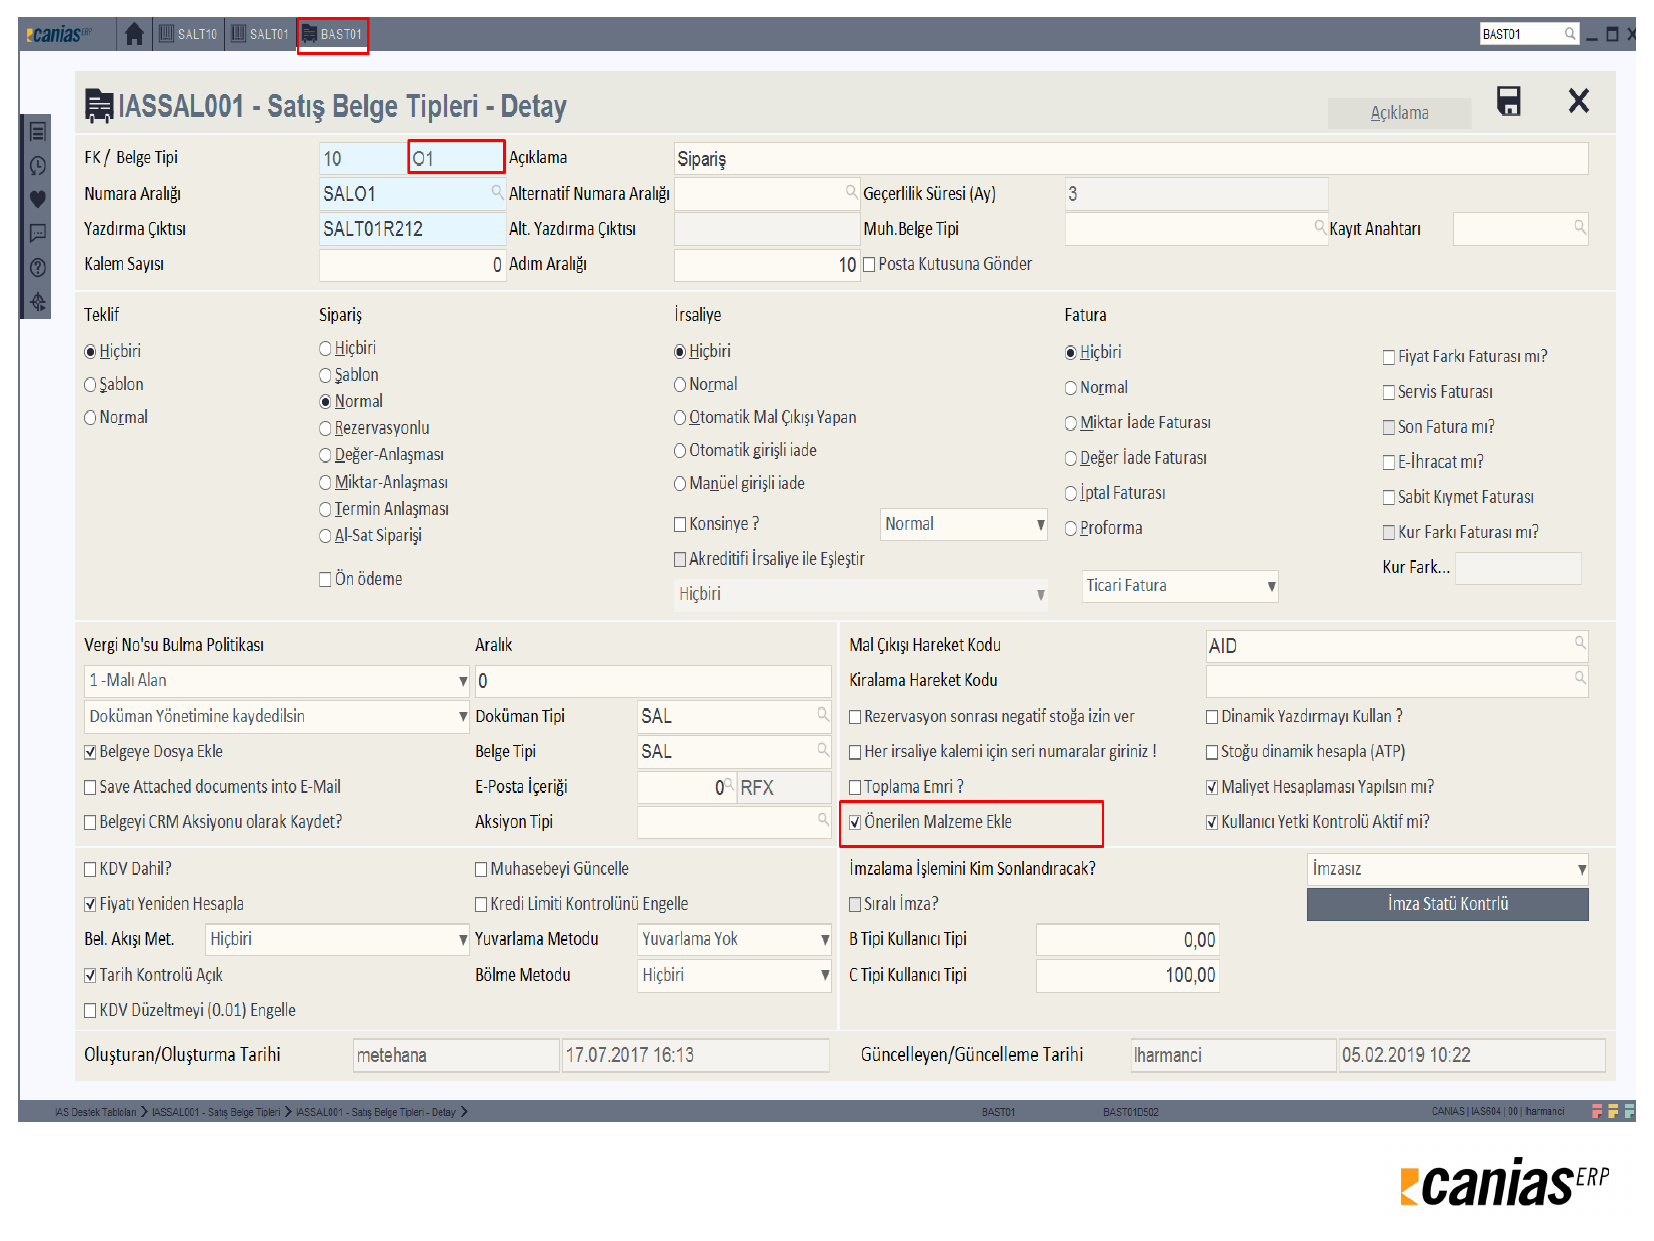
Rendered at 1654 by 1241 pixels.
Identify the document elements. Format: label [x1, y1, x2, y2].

picture [18, 17, 1636, 1123]
picture [1375, 1139, 1635, 1223]
